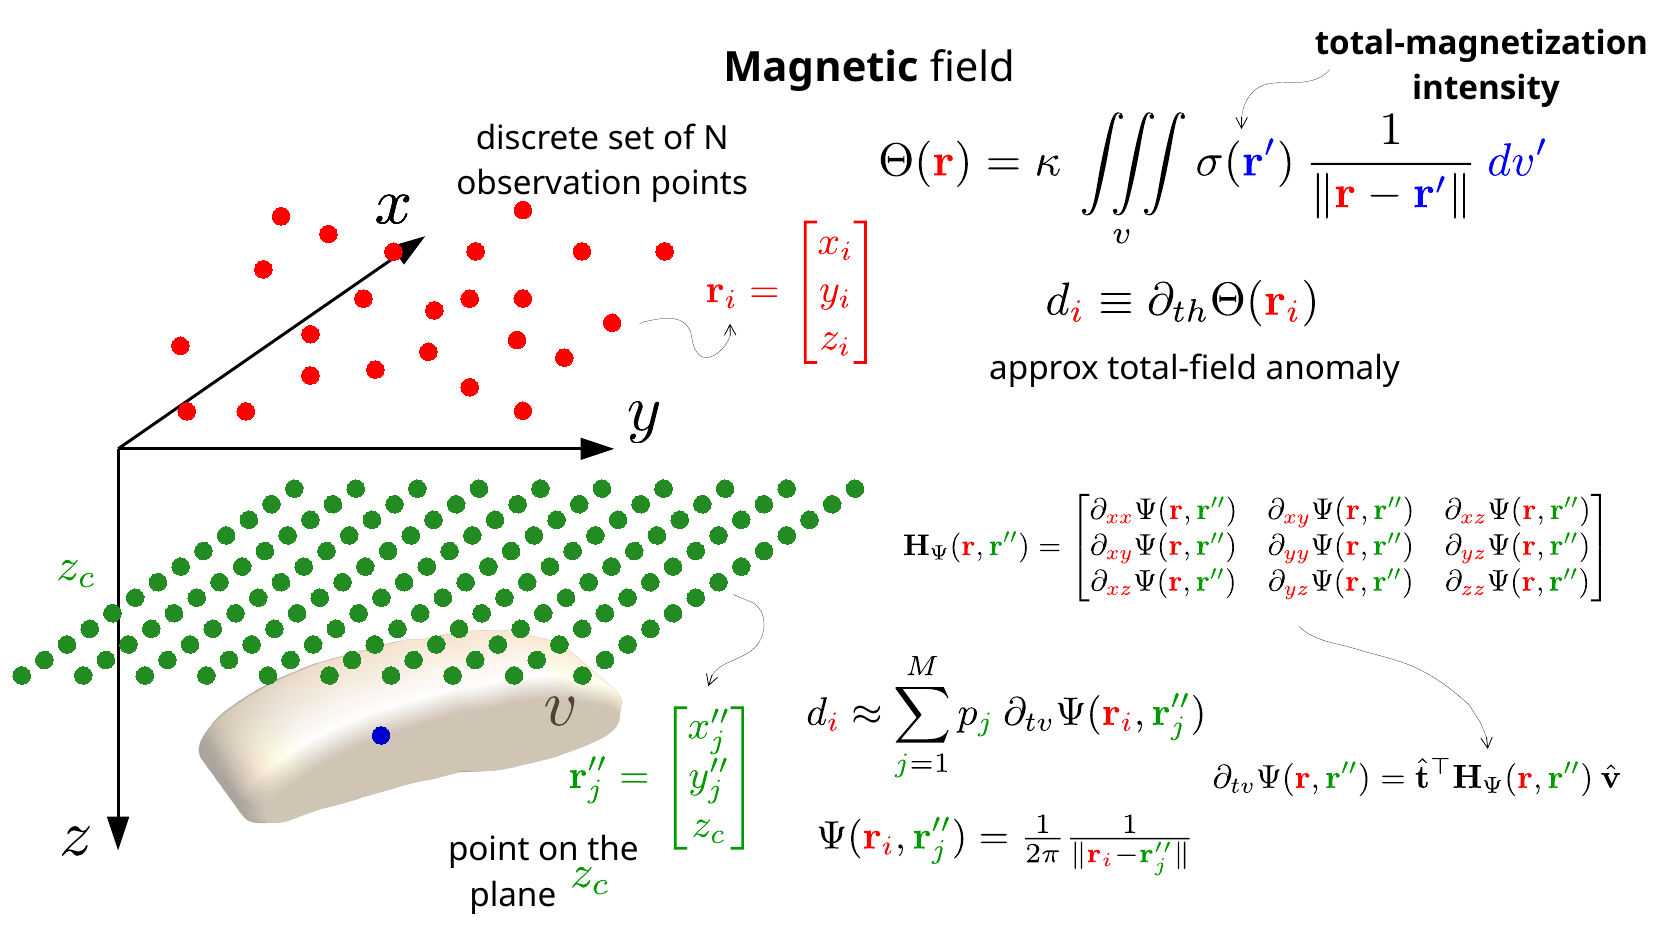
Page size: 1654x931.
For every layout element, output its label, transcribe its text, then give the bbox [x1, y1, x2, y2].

text_box [823, 495, 842, 514]
text_box [272, 573, 290, 592]
text_box [194, 542, 213, 560]
text_box [259, 666, 277, 685]
text_box [220, 651, 238, 669]
text_box [285, 479, 304, 498]
text_box [119, 635, 138, 654]
text_box [171, 336, 190, 355]
text_box [343, 651, 361, 669]
text_box [460, 378, 479, 397]
text_box [547, 510, 566, 529]
text_box [641, 573, 660, 592]
text_box [508, 331, 526, 349]
text_box [210, 573, 229, 592]
text_box [401, 526, 420, 545]
text_box [240, 510, 258, 529]
text_box [495, 588, 514, 607]
text_box [655, 242, 674, 261]
text_box [340, 526, 359, 545]
text_box [317, 542, 336, 560]
text_box [324, 495, 342, 514]
text_box [732, 510, 751, 529]
text_box [97, 651, 115, 669]
text_box [716, 479, 734, 498]
text_box [382, 666, 400, 685]
text_box [511, 619, 530, 638]
text_box point on the plane [419, 817, 668, 916]
text_box [479, 557, 498, 576]
text_box [404, 651, 423, 669]
text_box [158, 651, 177, 669]
text_box [586, 526, 605, 545]
text_box [294, 557, 313, 576]
picture [56, 560, 95, 588]
text_box [777, 526, 796, 545]
text_box [272, 207, 290, 226]
text_box [366, 360, 385, 379]
text_box [709, 573, 728, 592]
text_box [12, 666, 31, 685]
text_box [527, 651, 546, 669]
text_box [531, 479, 550, 498]
text_box [197, 666, 216, 685]
text_box approx total-field anomaly [974, 336, 1396, 388]
text_box [602, 557, 621, 576]
text_box [346, 479, 365, 498]
text_box [301, 325, 320, 344]
text_box [365, 635, 384, 654]
text_box [417, 557, 436, 576]
picture [626, 401, 662, 443]
picture [901, 492, 1612, 603]
text_box [618, 588, 637, 607]
text_box [570, 495, 589, 514]
text_box [304, 635, 323, 654]
text_box [603, 313, 621, 332]
picture [1043, 278, 1322, 329]
text_box [541, 557, 559, 576]
text_box [242, 635, 261, 654]
text_box [363, 510, 381, 529]
text_box [693, 495, 712, 514]
picture [567, 704, 759, 852]
picture [374, 194, 413, 224]
text_box [631, 495, 650, 514]
text_box [648, 526, 666, 545]
text_box [664, 557, 682, 576]
text_box [709, 526, 728, 545]
text_box [388, 619, 407, 638]
text_box [686, 542, 705, 560]
text_box [58, 635, 76, 654]
text_box [301, 510, 320, 529]
text_box [456, 573, 475, 592]
text_box [508, 495, 527, 514]
text_box [177, 402, 196, 421]
text_box [142, 619, 161, 638]
text_box [385, 495, 404, 514]
text_box [450, 619, 468, 638]
text_box [425, 301, 444, 320]
text_box [755, 495, 773, 514]
text_box [427, 635, 446, 654]
text_box [654, 479, 673, 498]
text_box [126, 588, 145, 607]
text_box [254, 260, 273, 279]
text_box [488, 635, 507, 654]
text_box [573, 666, 592, 685]
text_box [217, 526, 235, 545]
text_box total-magnetization intensity [1300, 11, 1636, 107]
text_box [440, 542, 459, 560]
text_box [372, 588, 391, 607]
text_box [395, 573, 413, 592]
text_box [846, 479, 864, 498]
text_box [463, 526, 482, 545]
text_box [573, 619, 592, 638]
text_box [466, 651, 485, 669]
text_box [518, 573, 537, 592]
text_box [466, 242, 485, 261]
text_box [319, 225, 338, 243]
text_box [310, 588, 329, 607]
text_box [434, 588, 452, 607]
text_box [372, 726, 390, 745]
text_box [595, 604, 614, 623]
text_box [514, 401, 532, 420]
text_box [550, 635, 569, 654]
text_box [226, 604, 245, 623]
text_box [135, 666, 154, 685]
text_box [80, 619, 99, 638]
text_box [502, 542, 520, 560]
text_box [265, 619, 284, 638]
text_box [74, 666, 93, 685]
text_box [732, 557, 751, 576]
text_box [609, 510, 627, 529]
text_box [443, 666, 462, 685]
text_box [670, 510, 689, 529]
text_box [171, 557, 190, 576]
text_box [165, 604, 183, 623]
text_box [411, 604, 430, 623]
picture [806, 656, 1207, 778]
text_box [505, 666, 523, 685]
text_box [625, 542, 644, 560]
text_box [447, 495, 466, 514]
text_box [486, 510, 504, 529]
text_box [472, 604, 491, 623]
text_box [379, 542, 397, 560]
text_box discrete set of N observation points [413, 106, 792, 195]
picture [816, 814, 1190, 876]
text_box [278, 526, 297, 545]
text_box [579, 573, 598, 592]
text_box [593, 479, 611, 498]
text_box [187, 588, 206, 607]
text_box [301, 366, 320, 385]
text_box [256, 542, 274, 560]
text_box [555, 348, 574, 367]
text_box [356, 557, 375, 576]
text_box [460, 289, 479, 308]
text_box [103, 604, 122, 623]
text_box [470, 479, 488, 498]
text_box [35, 651, 54, 669]
picture [59, 826, 93, 856]
text_box [333, 573, 352, 592]
text_box [618, 635, 637, 654]
text_box [320, 666, 339, 685]
picture [1212, 758, 1622, 797]
text_box [800, 510, 819, 529]
text_box [563, 542, 582, 560]
text_box [596, 651, 614, 669]
text_box [777, 479, 796, 498]
text_box [525, 526, 543, 545]
text_box [203, 619, 222, 638]
text_box [249, 588, 268, 607]
text_box [384, 242, 403, 261]
text_box [149, 573, 167, 592]
text_box [288, 604, 306, 623]
text_box [641, 619, 660, 638]
text_box [686, 588, 705, 607]
text_box [236, 402, 255, 421]
text_box [424, 510, 443, 529]
text_box [419, 342, 438, 361]
text_box Magnetic field [708, 29, 1071, 91]
text_box [354, 289, 373, 308]
picture [704, 112, 1547, 366]
text_box [513, 289, 532, 308]
text_box [573, 242, 591, 261]
text_box [281, 651, 300, 669]
text_box [408, 479, 427, 498]
text_box [181, 635, 199, 654]
text_box [514, 201, 532, 219]
picture [570, 867, 609, 895]
text_box [534, 604, 553, 623]
text_box [557, 588, 575, 607]
text_box [233, 557, 252, 576]
text_box [664, 604, 682, 623]
text_box [262, 495, 281, 514]
text_box [327, 619, 345, 638]
text_box [755, 542, 773, 560]
text_box [349, 604, 368, 623]
